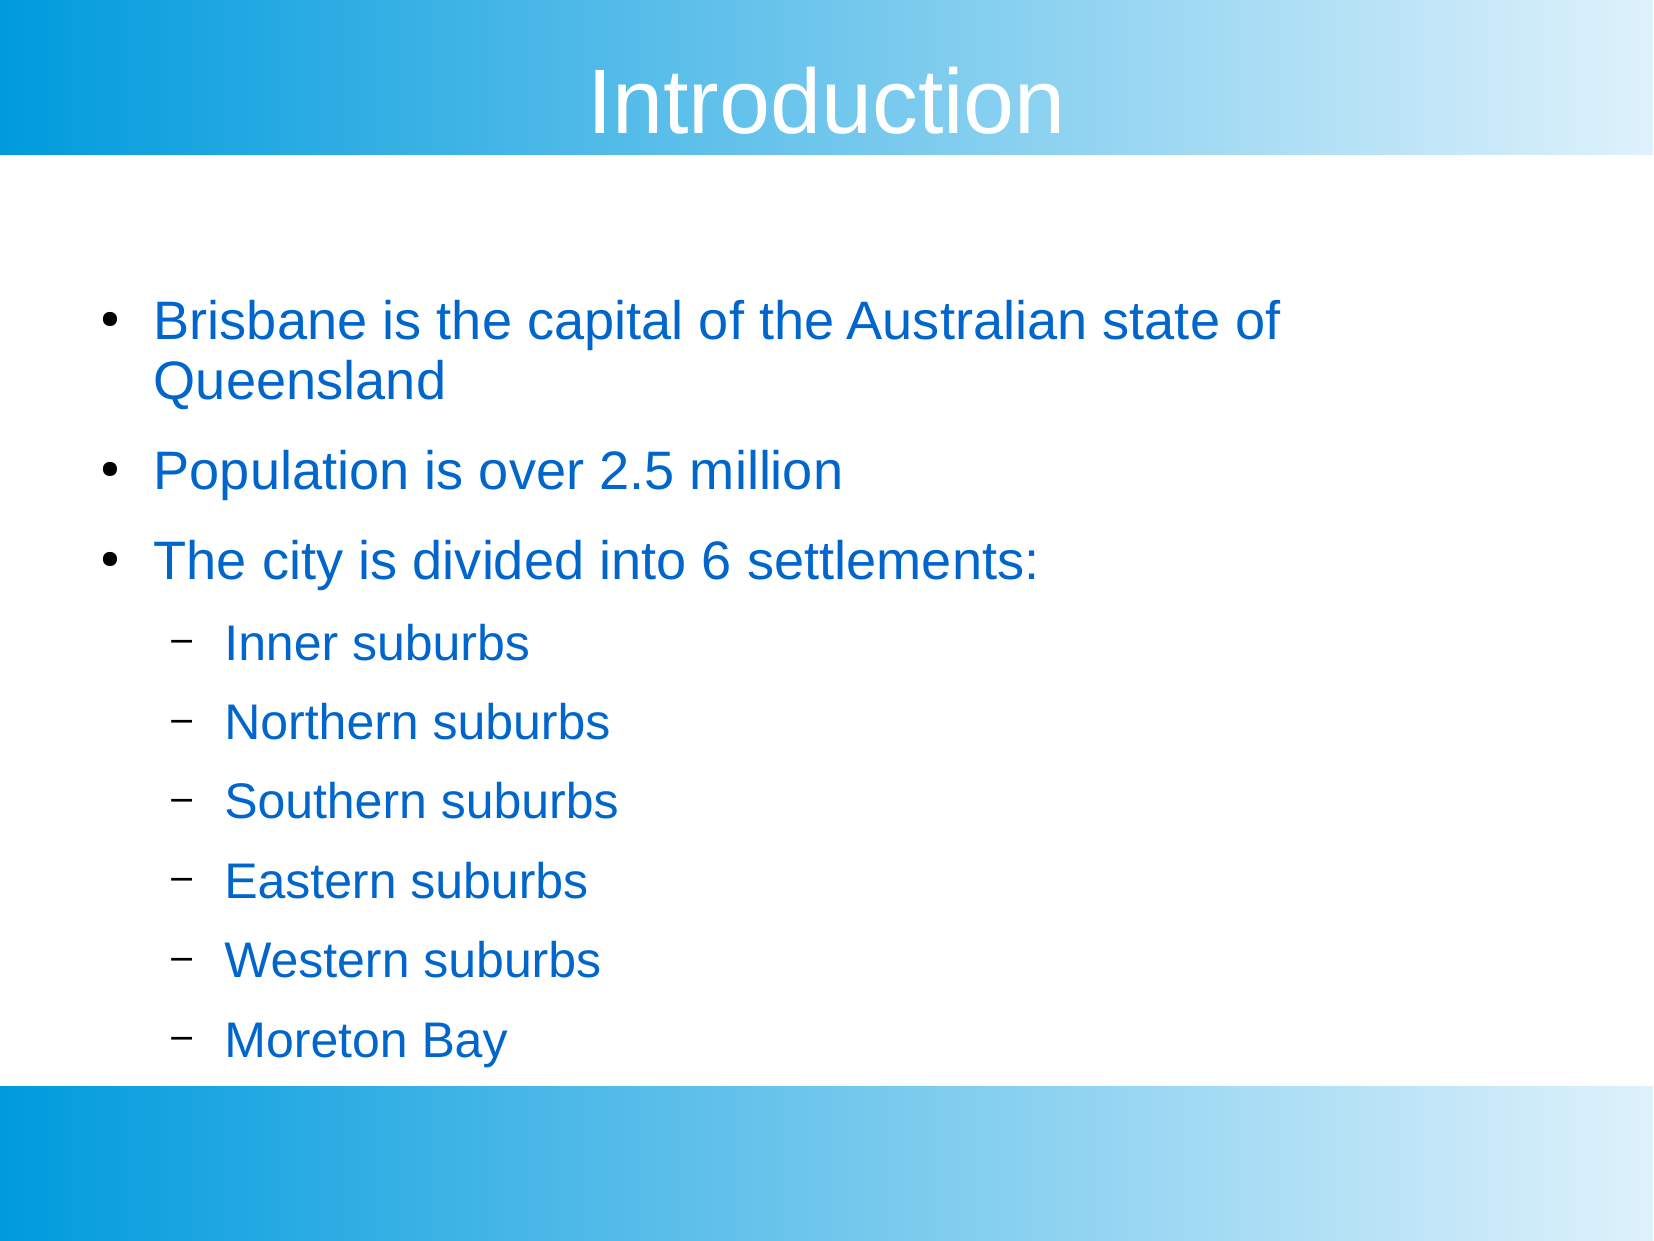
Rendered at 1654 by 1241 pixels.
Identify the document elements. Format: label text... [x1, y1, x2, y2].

title Introduction [82, 49, 1571, 155]
list Brisbane is the capital of the Australian state of Queensland Population is over 2.5 million The city is divided into 6 settlements: Inner suburbs Northern suburbs Southern suburbs Eastern suburbs Western suburbs Moreton Bay [82, 290, 1571, 1010]
